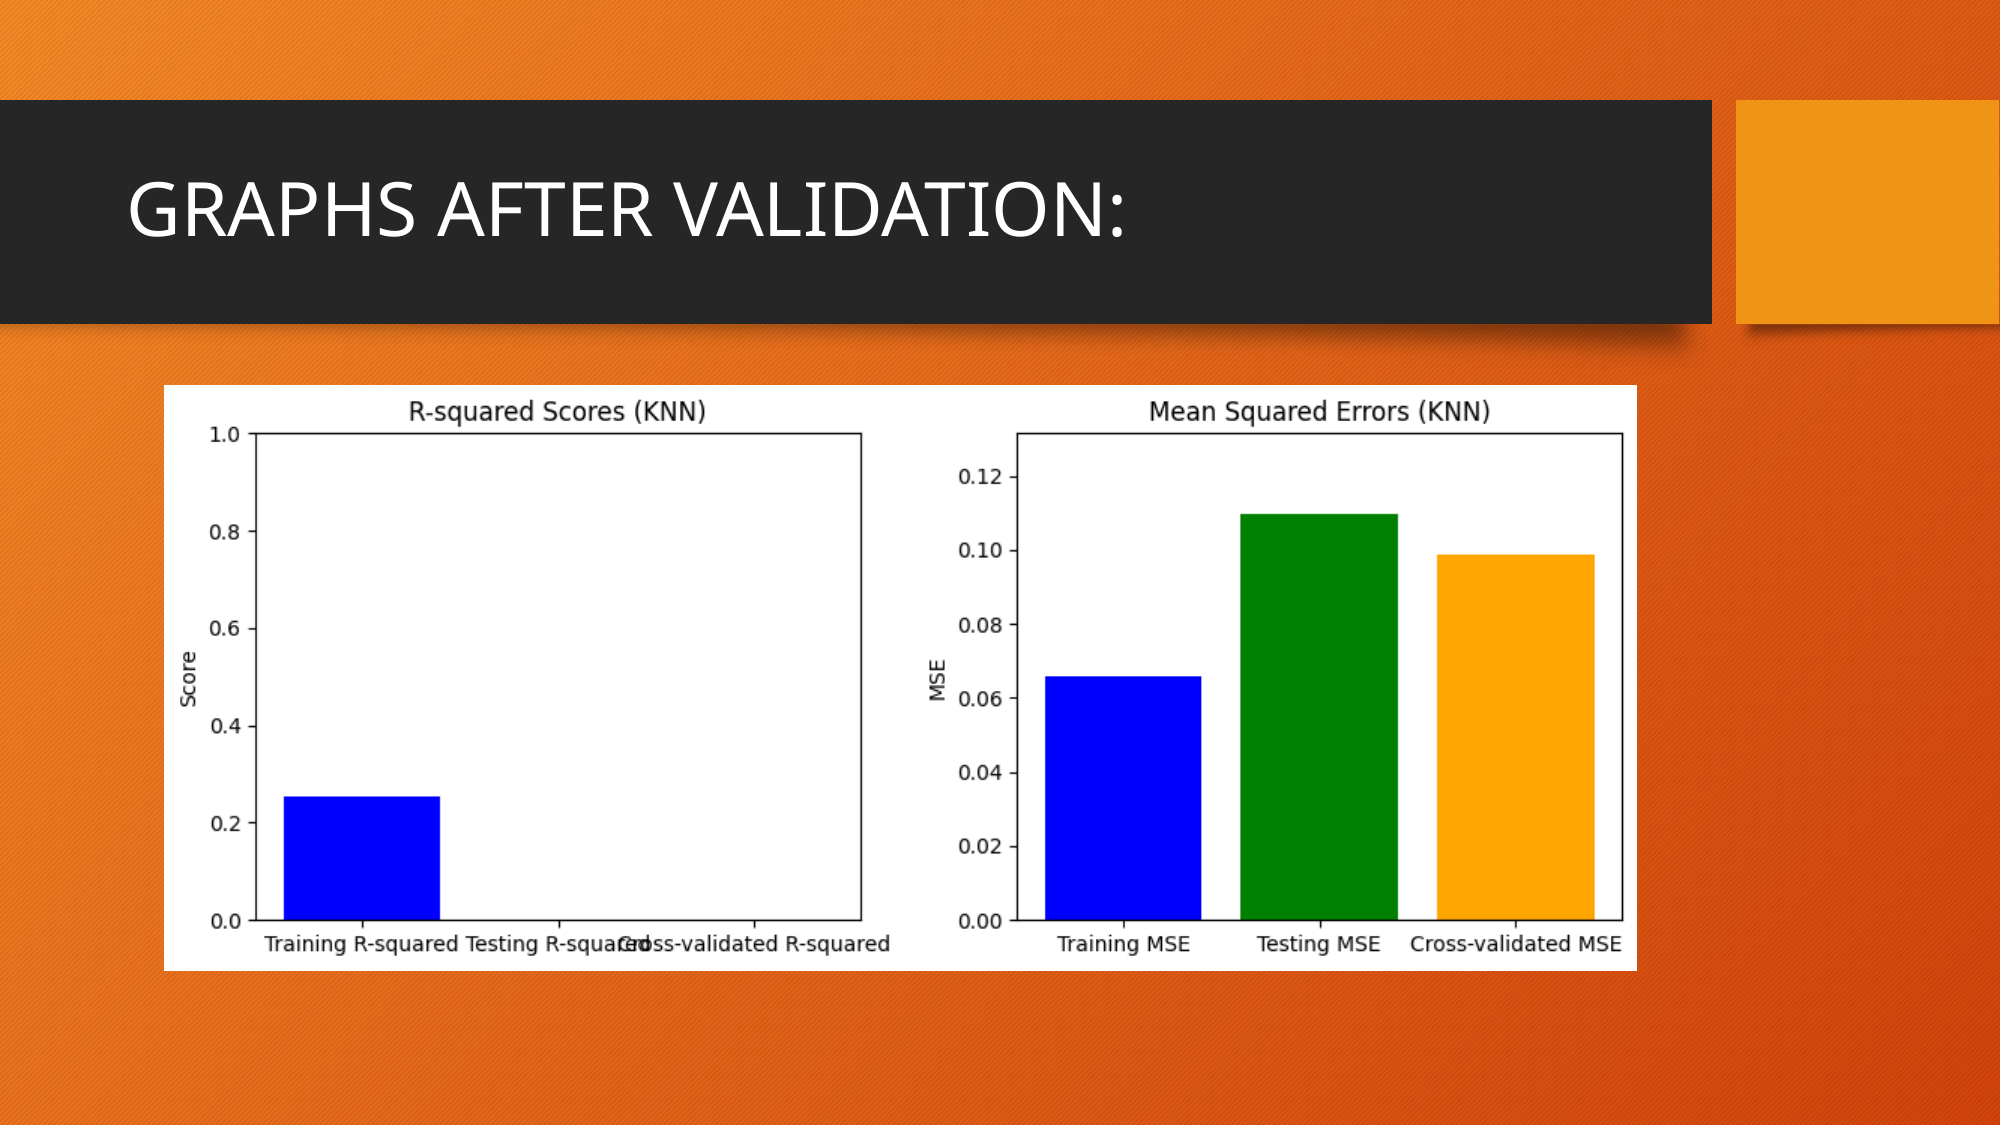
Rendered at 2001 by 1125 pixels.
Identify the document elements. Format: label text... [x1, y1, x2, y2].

title GRAPHS AFTER VALIDATION: [111, 123, 1689, 301]
picture [164, 386, 1637, 972]
